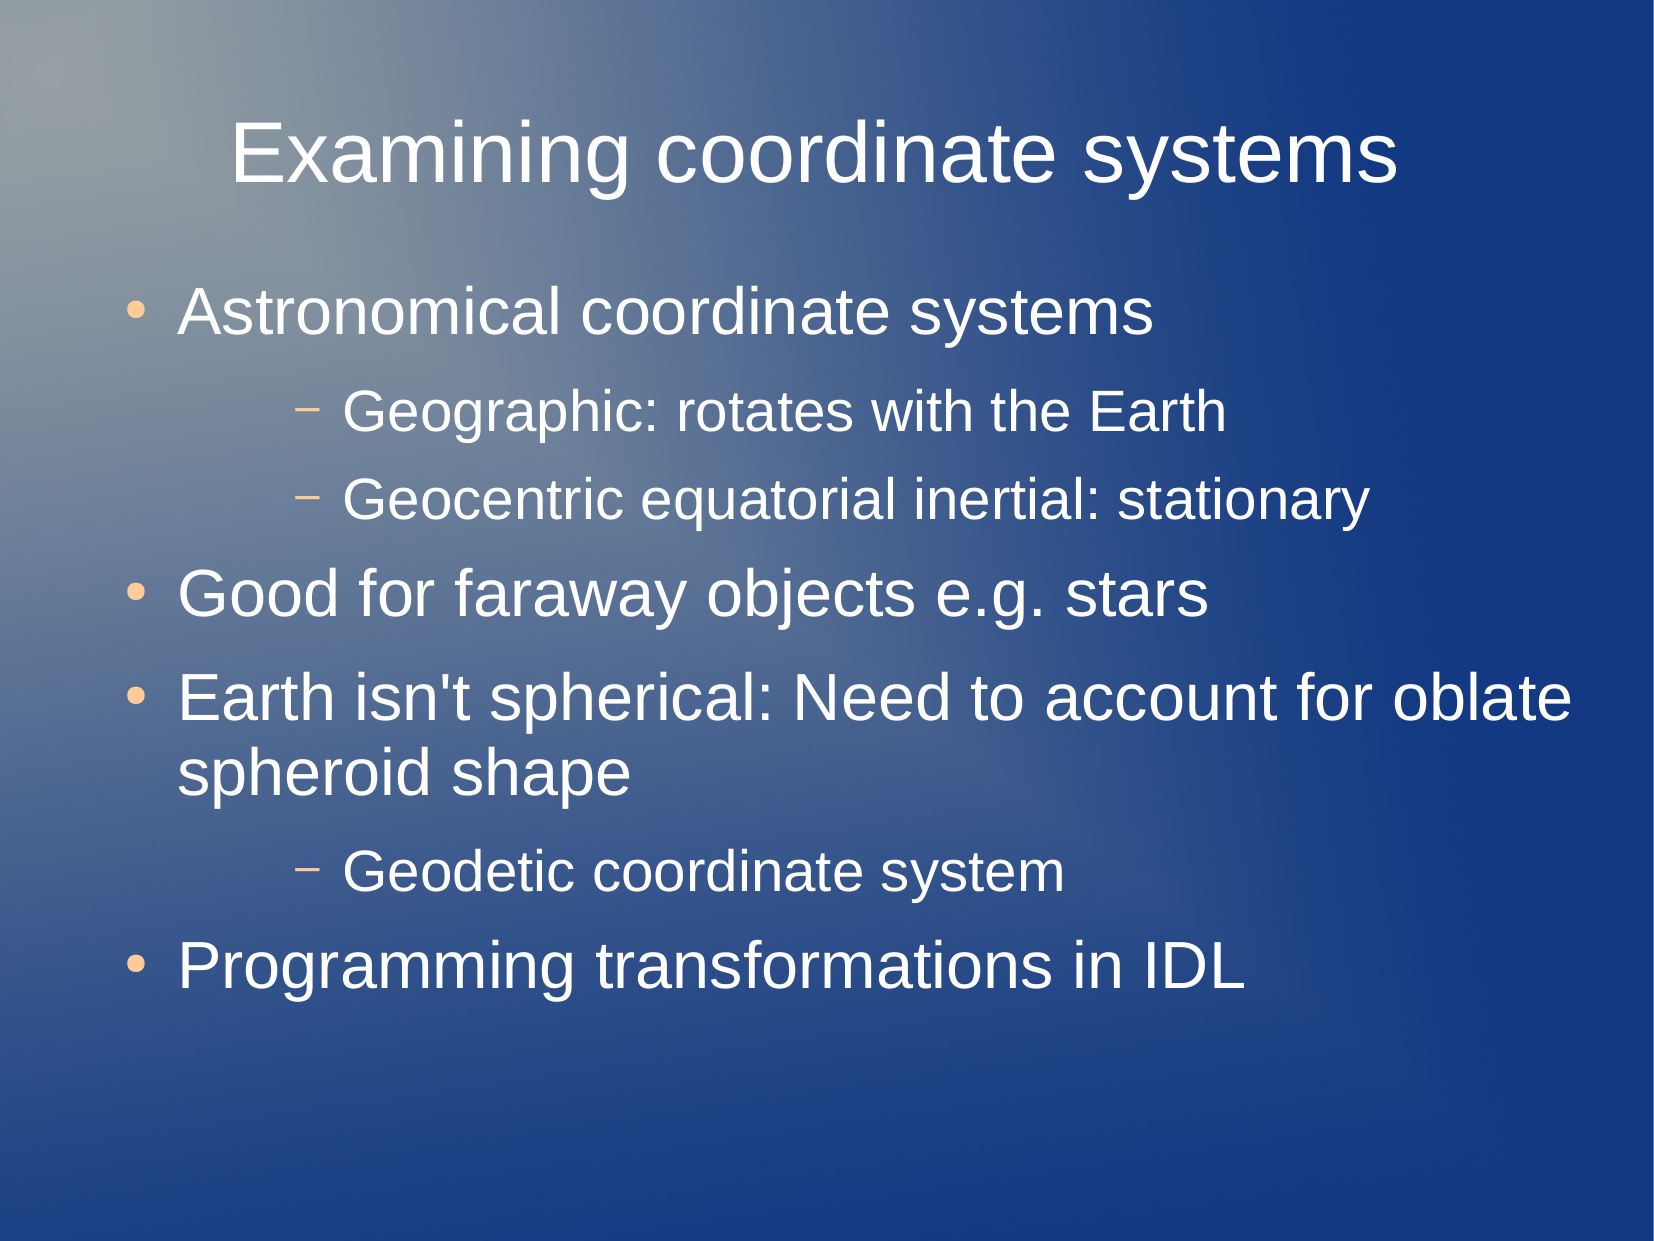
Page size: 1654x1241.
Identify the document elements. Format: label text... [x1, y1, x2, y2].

picture [0, 0, 1654, 1241]
list Astronomical coordinate systems Geographic: rotates with the Earth Geocentric equatorial inertial: stationary Good for faraway objects e.g. stars Earth isn't spherical: Need to account for oblate spheroid shape Geodetic coordinate system Programming transformations in IDL [106, 274, 1595, 1093]
title Examining coordinate systems [82, 49, 1571, 257]
